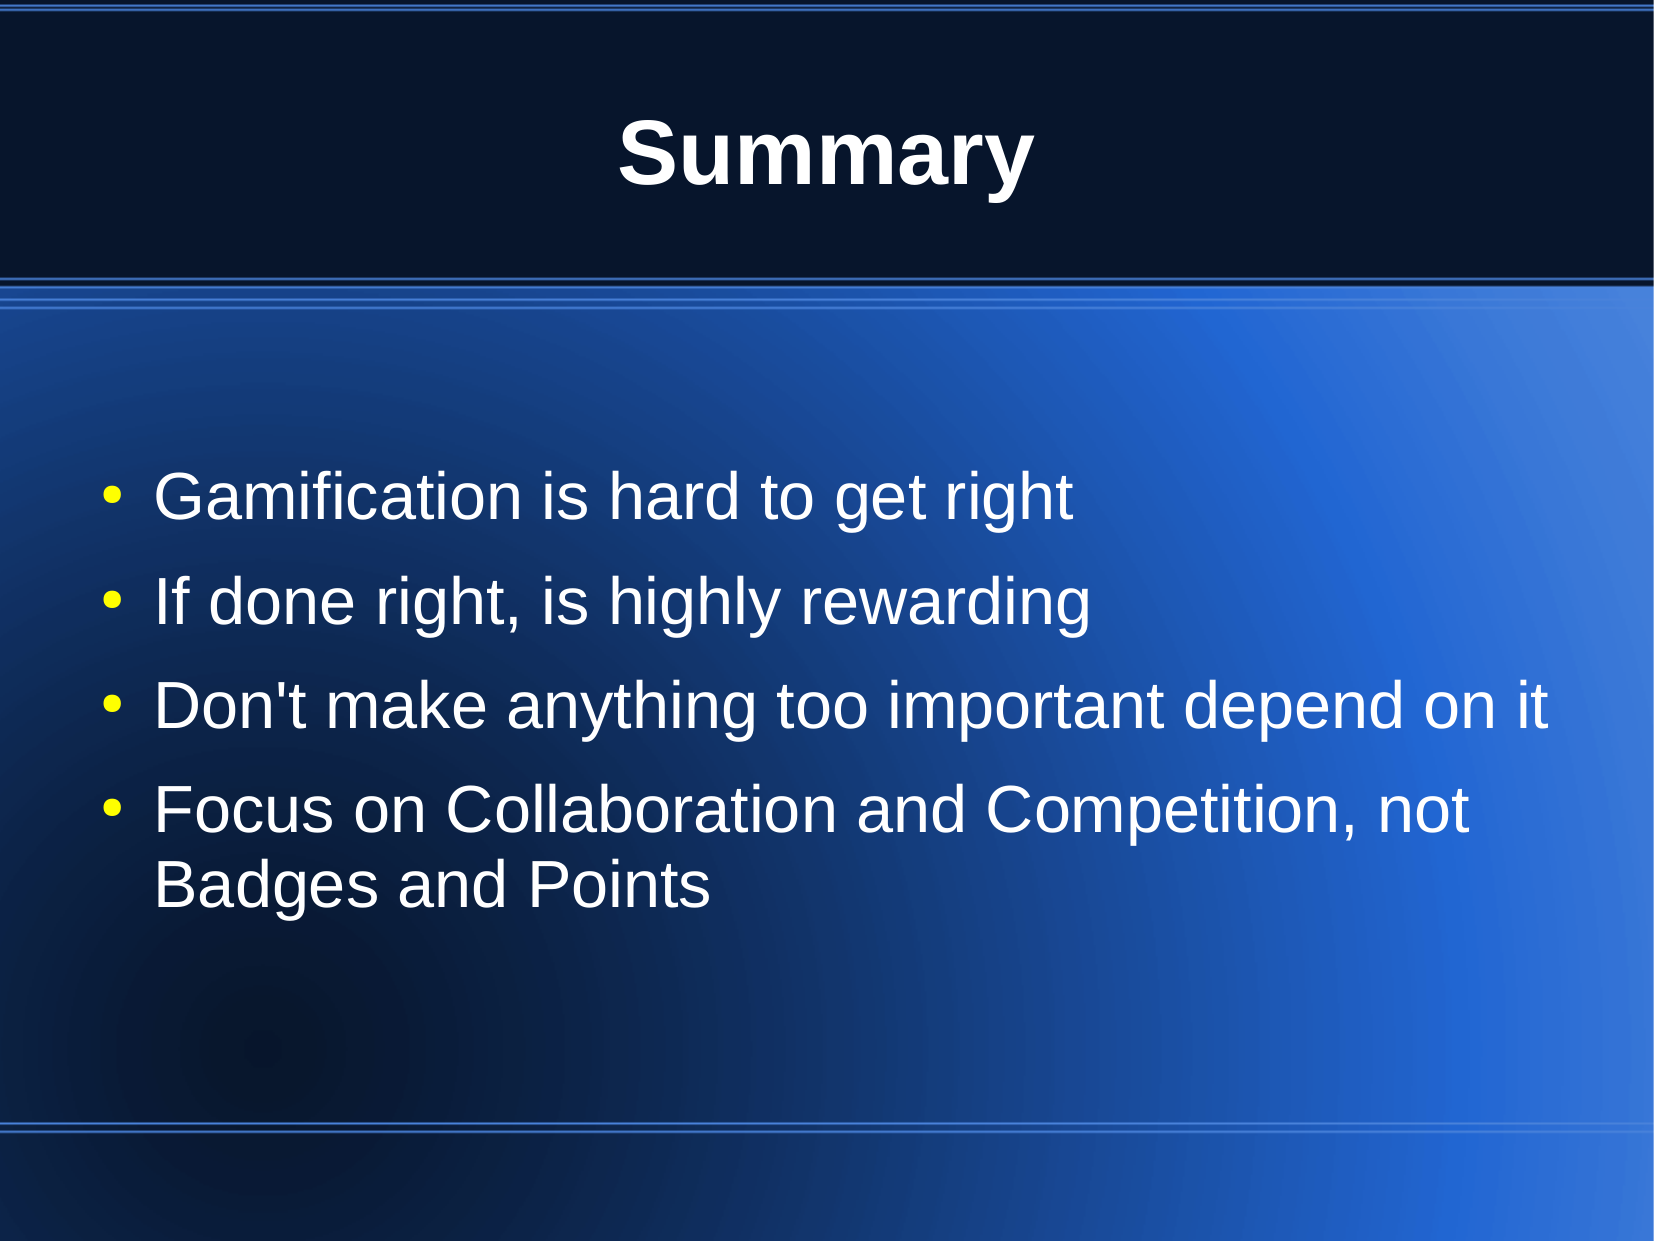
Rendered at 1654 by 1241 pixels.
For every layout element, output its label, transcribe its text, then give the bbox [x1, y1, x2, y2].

picture [0, 0, 1654, 1241]
title Summary [82, 49, 1571, 257]
list Gamification is hard to get right If done right, is highly rewarding Don't make anything too important depend on it Focus on Collaboration and Competition, not Badges and Points [82, 355, 1571, 1058]
